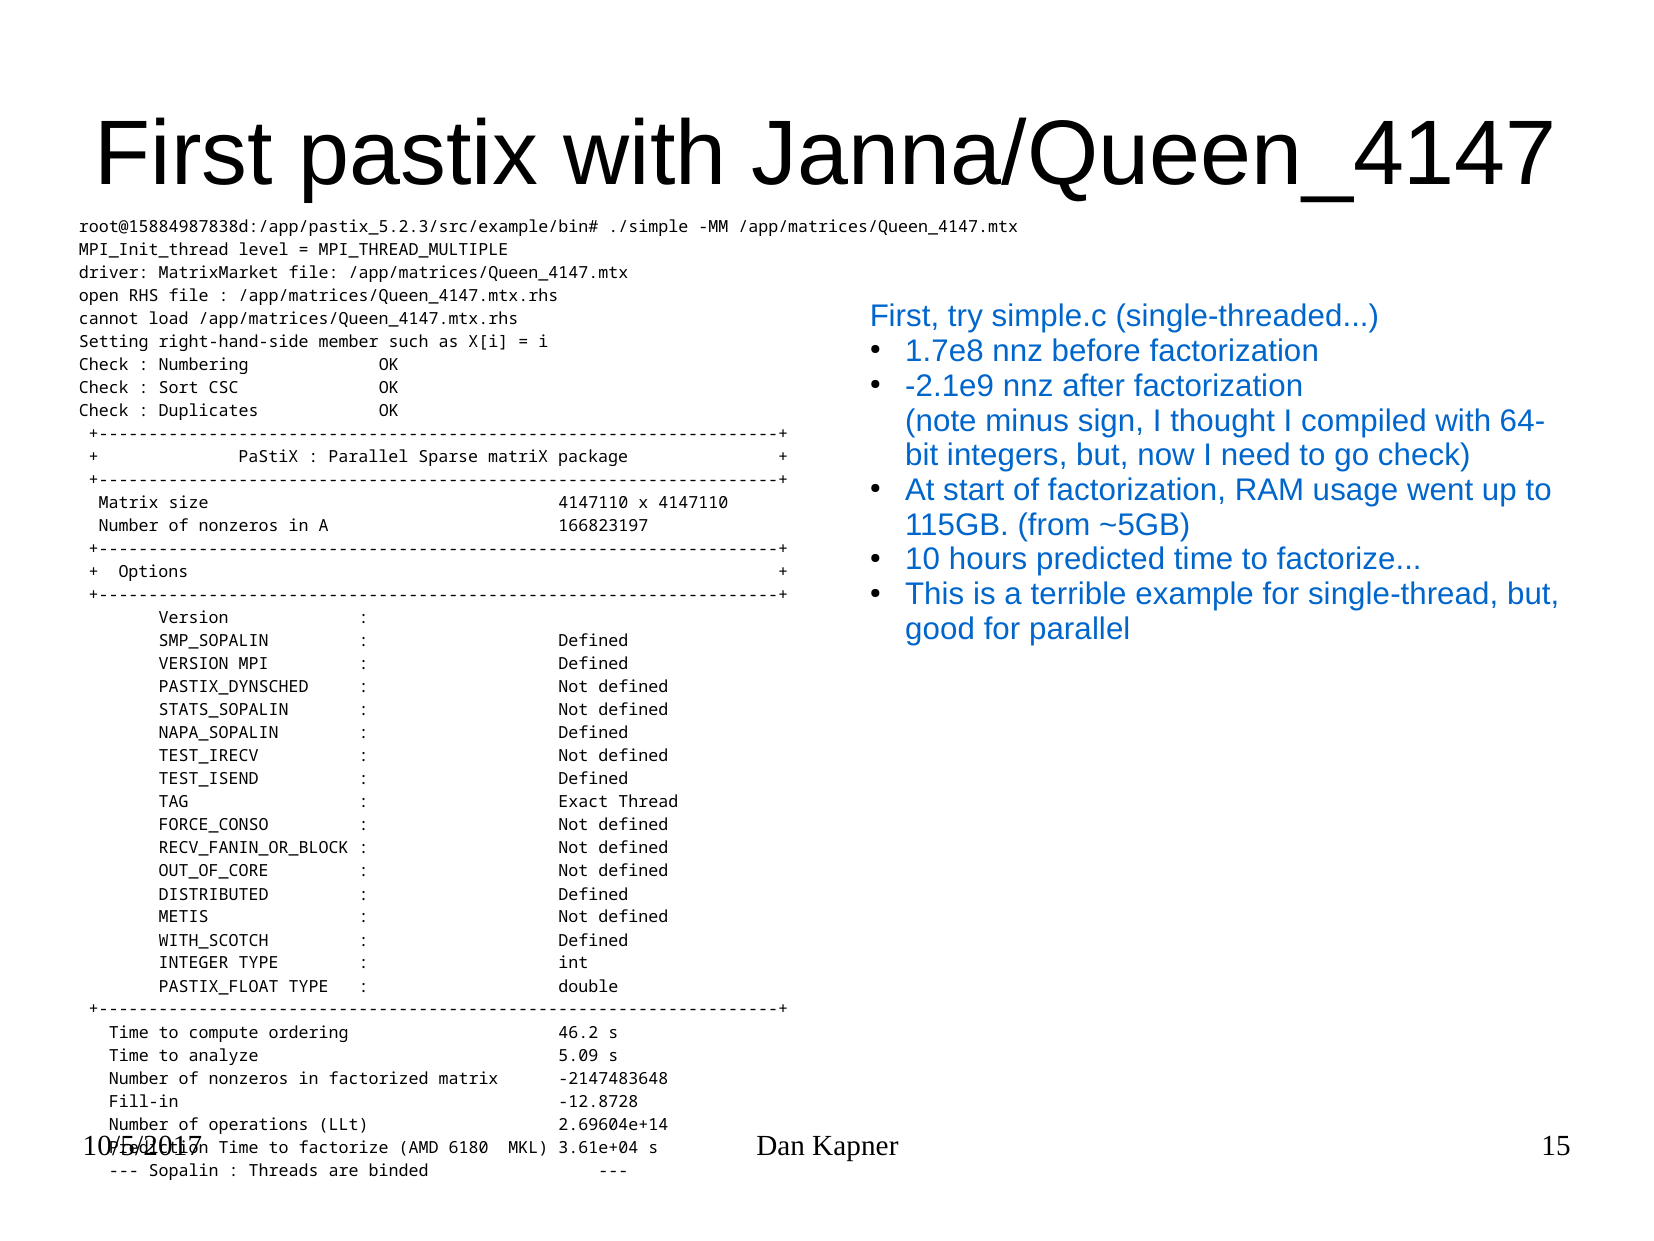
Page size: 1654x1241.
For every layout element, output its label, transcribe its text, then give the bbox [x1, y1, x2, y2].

title First pastix with Janna/Queen_4147 [82, 49, 1571, 257]
text_box First, try simple.c (single-threaded...) 1.7e8 nnz before factorization -2.1e9 nnz after factorization (note minus sign, I thought I compiled with 64-bit integers, but, now I need to go check) At start of factorization, RAM usage went up to 115GB. (from ~5GB) 10 hours predicted time to factorize... This is a terrible example for single-thread, but, good for parallel [855, 291, 1591, 696]
list root@15884987838d:/app/pastix_5.2.3/src/example/bin# ./simple -MM /app/matrices/Queen_4147.mtx MPI_Init_thread level = MPI_THREAD_MULTIPLE driver: MatrixMarket file: /app/matrices/Queen_4147.mtx open RHS file : /app/matrices/Queen_4147.mtx.rhs cannot load /app/matrices/Queen_4147.mtx.rhs Setting right-hand-side member such as X[i] = i Check : Numbering OK Check : Sort CSC OK Check : Duplicates OK +--------------------------------------------------------------------+ + PaStiX : Parallel Sparse matriX package + +--------------------------------------------------------------------+ Matrix size 4147110 x 4147110 Number of nonzeros in A 166823197 +--------------------------------------------------------------------+ + Options + +--------------------------------------------------------------------+ Version : SMP_SOPALIN : Defined VERSION MPI : Defined PASTIX_DYNSCHED : Not defined STATS_SOPALIN : Not defined NAPA_SOPALIN : Defined TEST_IRECV : Not defined TEST_ISEND : Defined TAG : Exact Thread FORCE_CONSO : Not defined RECV_FANIN_OR_BLOCK : Not defined OUT_OF_CORE : Not defined DISTRIBUTED : Defined METIS : Not defined WITH_SCOTCH : Defined INTEGER TYPE : int PASTIX_FLOAT TYPE : double +--------------------------------------------------------------------+ Time to compute ordering 46.2 s Time to analyze 5.09 s Number of nonzeros in factorized matrix -2147483648 Fill-in -12.8728 Number of operations (LLt) 2.69604e+14 Prediction Time to factorize (AMD 6180 MKL) 3.61e+04 s --- Sopalin : Threads are binded --- [78, 214, 1567, 1014]
